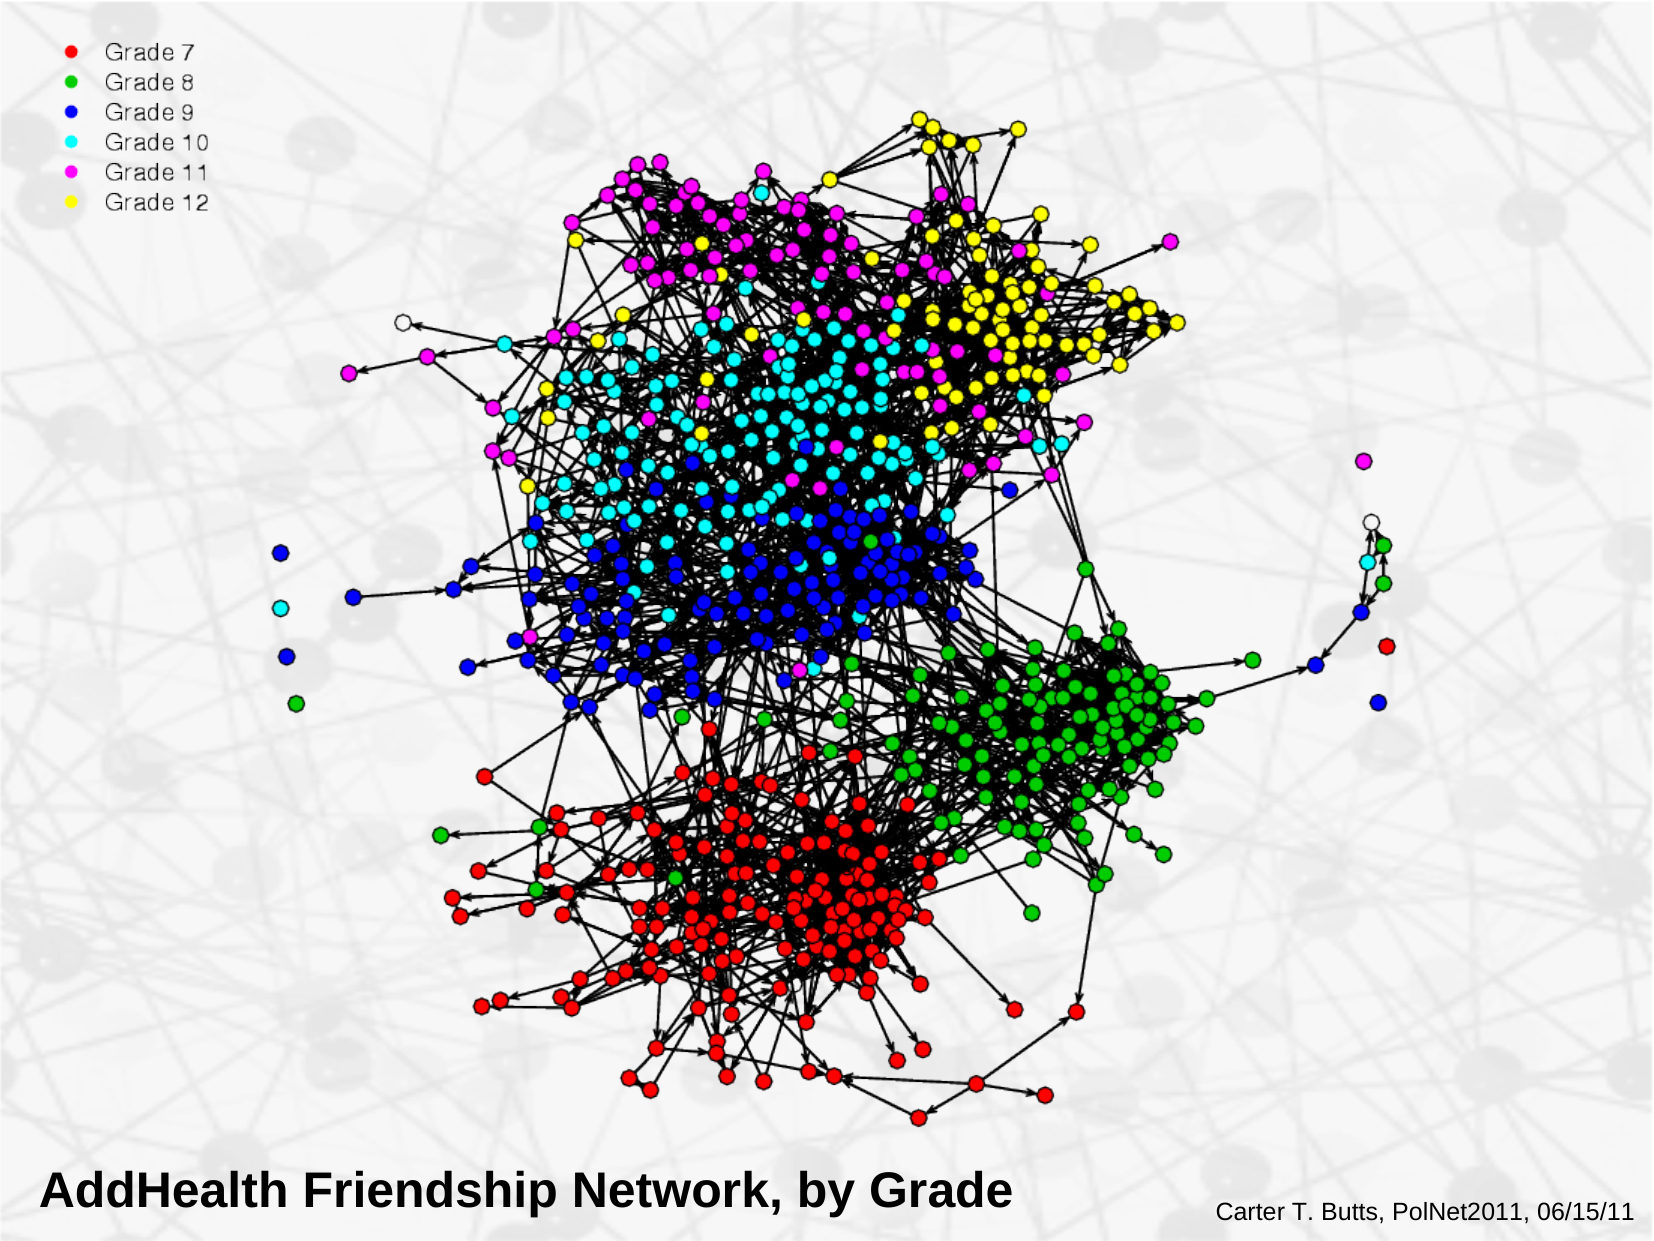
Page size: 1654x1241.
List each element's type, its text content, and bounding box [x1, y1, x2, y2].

picture [2, 3, 1650, 1239]
text_box AddHealth Friendship Network, by Grade [38, 1162, 1013, 1219]
